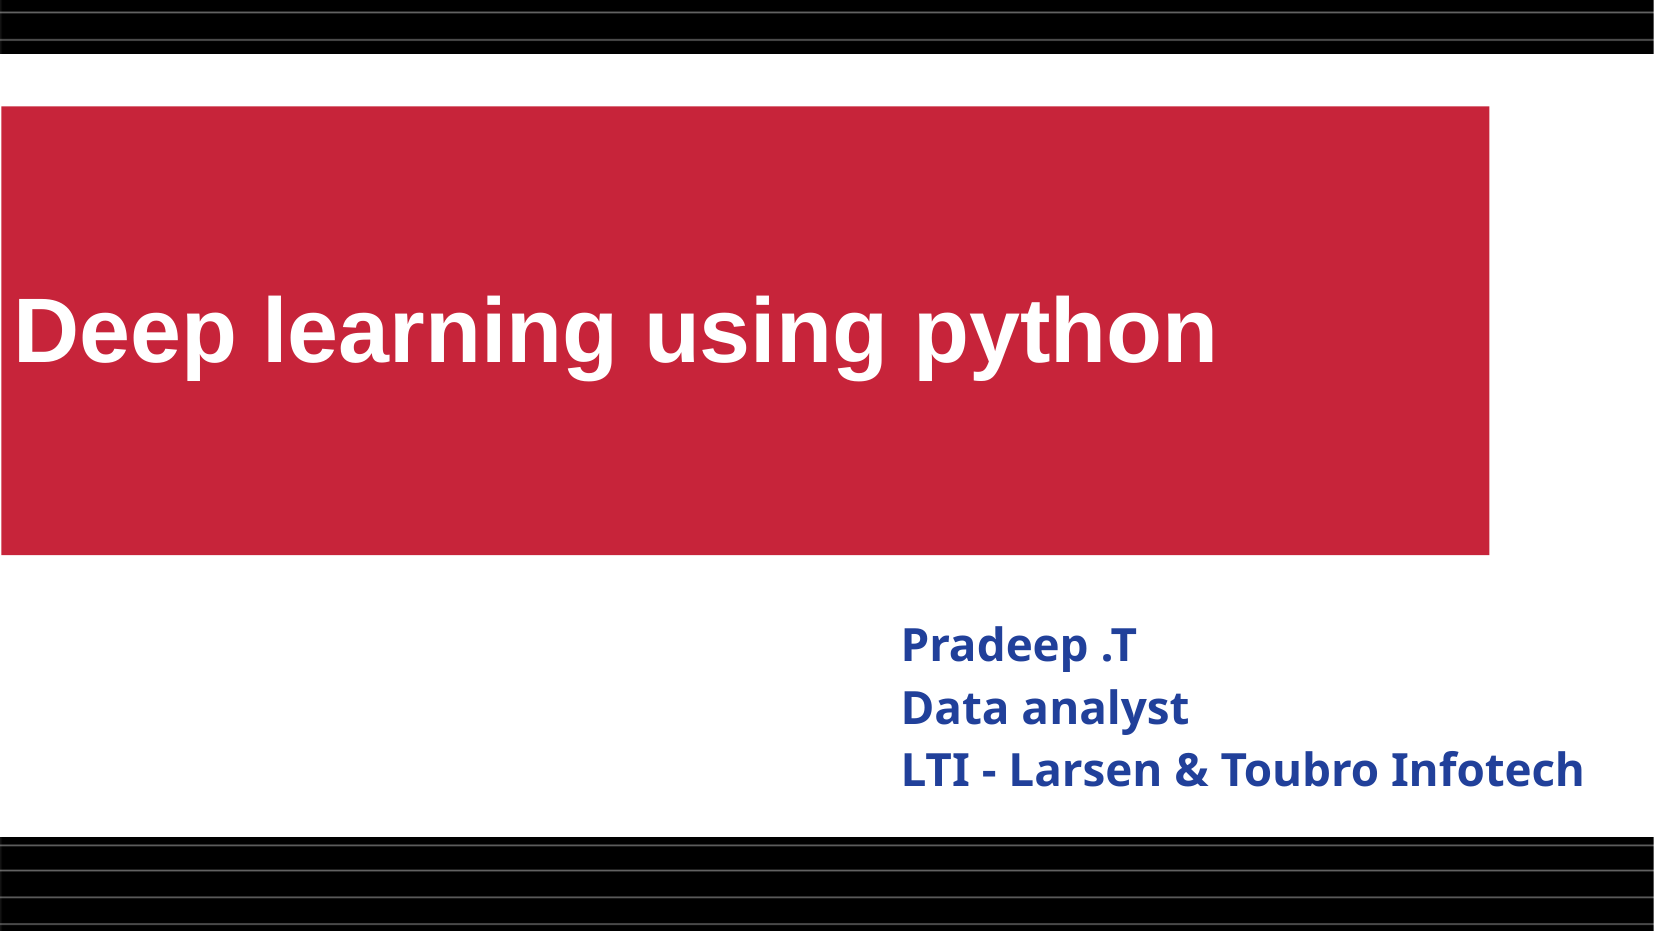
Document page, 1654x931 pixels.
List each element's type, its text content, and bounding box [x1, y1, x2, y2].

text_box Pradeep .T Data analyst LTI - Larsen & Toubro Infotech [885, 605, 1654, 804]
picture [0, 0, 1654, 54]
picture [0, 837, 1654, 931]
title Deep learning using python [1, 106, 1490, 556]
